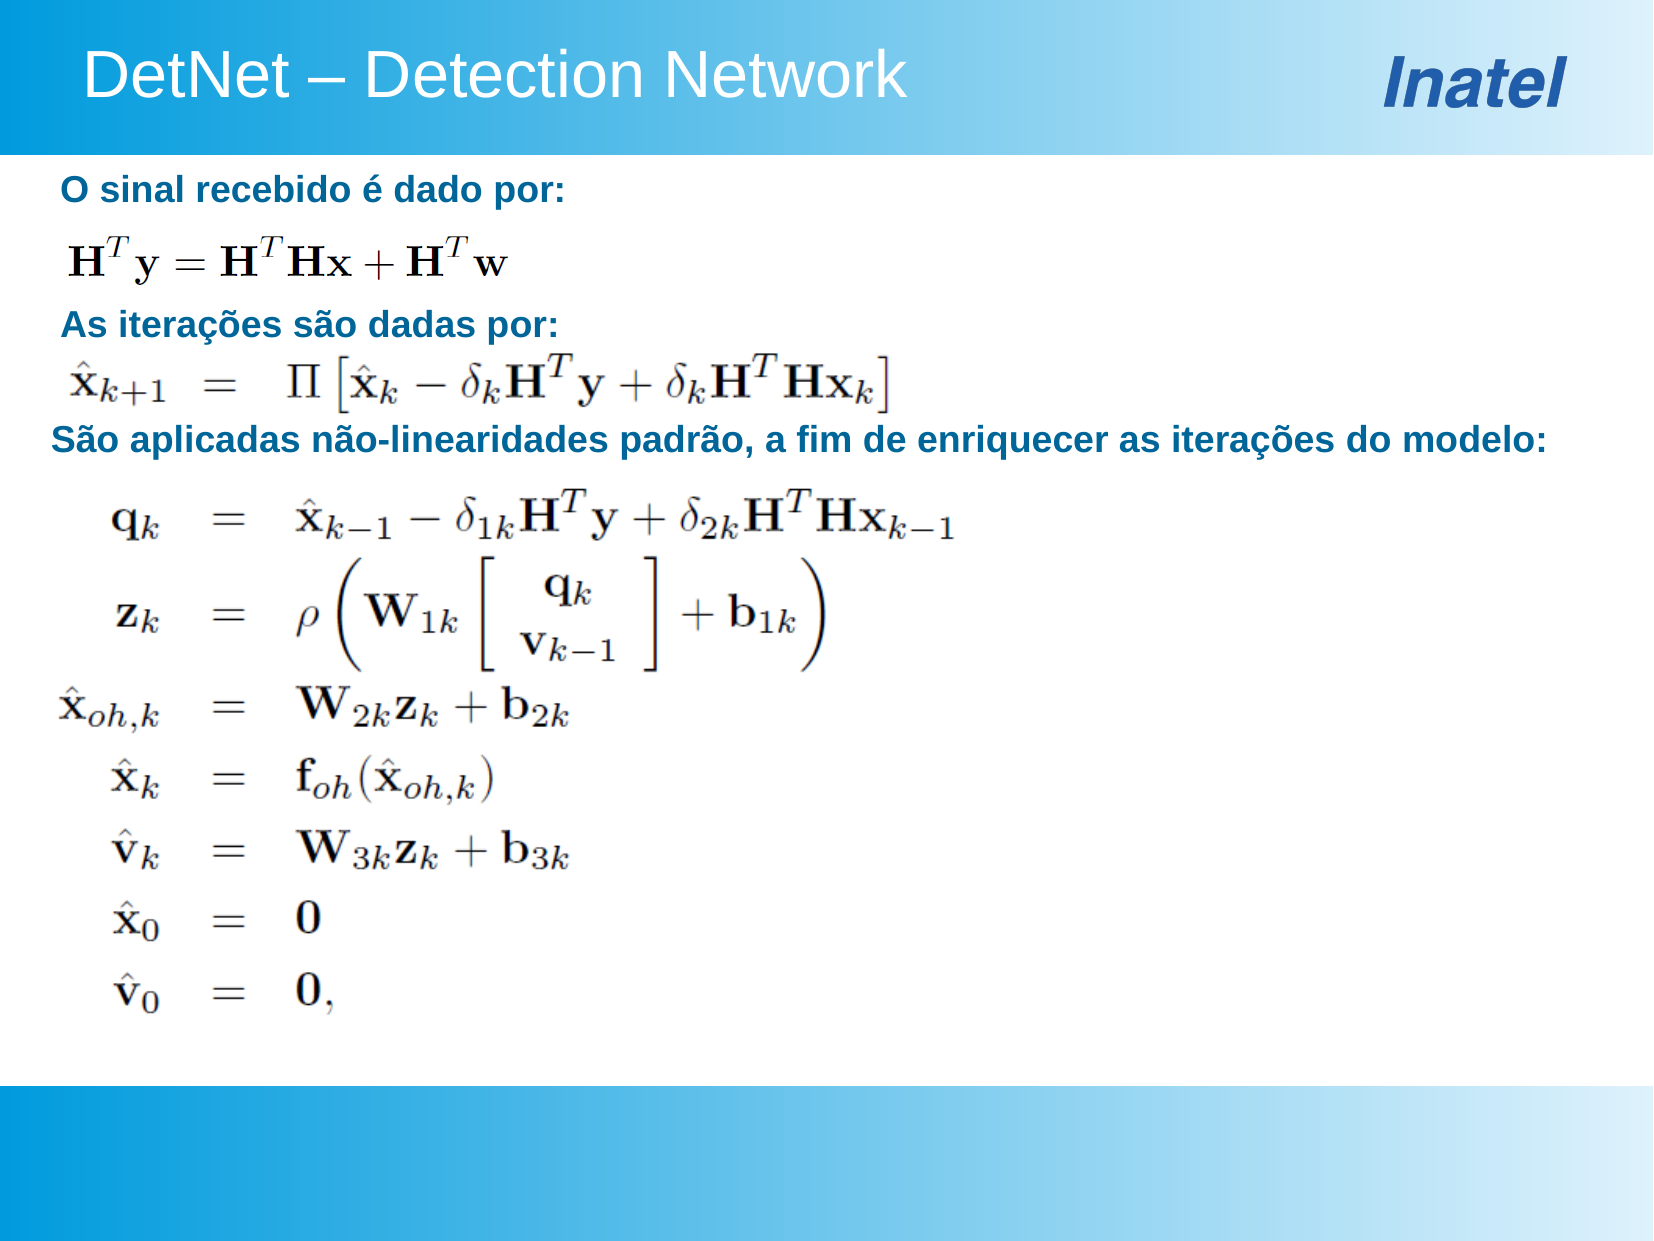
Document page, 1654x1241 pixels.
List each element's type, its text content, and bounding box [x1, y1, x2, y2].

title São aplicadas não-linearidades padrão, a fim de enriquecer as iterações do modelo: [50, 403, 1611, 476]
title DetNet – Detection Network [82, 0, 931, 150]
picture [195, 349, 895, 403]
title O sinal recebido é dado por: [60, 153, 631, 226]
picture [25, 475, 973, 1040]
title As iterações são dadas por: [60, 288, 631, 361]
picture [45, 350, 182, 422]
picture [1380, 14, 1571, 150]
picture [58, 224, 511, 290]
